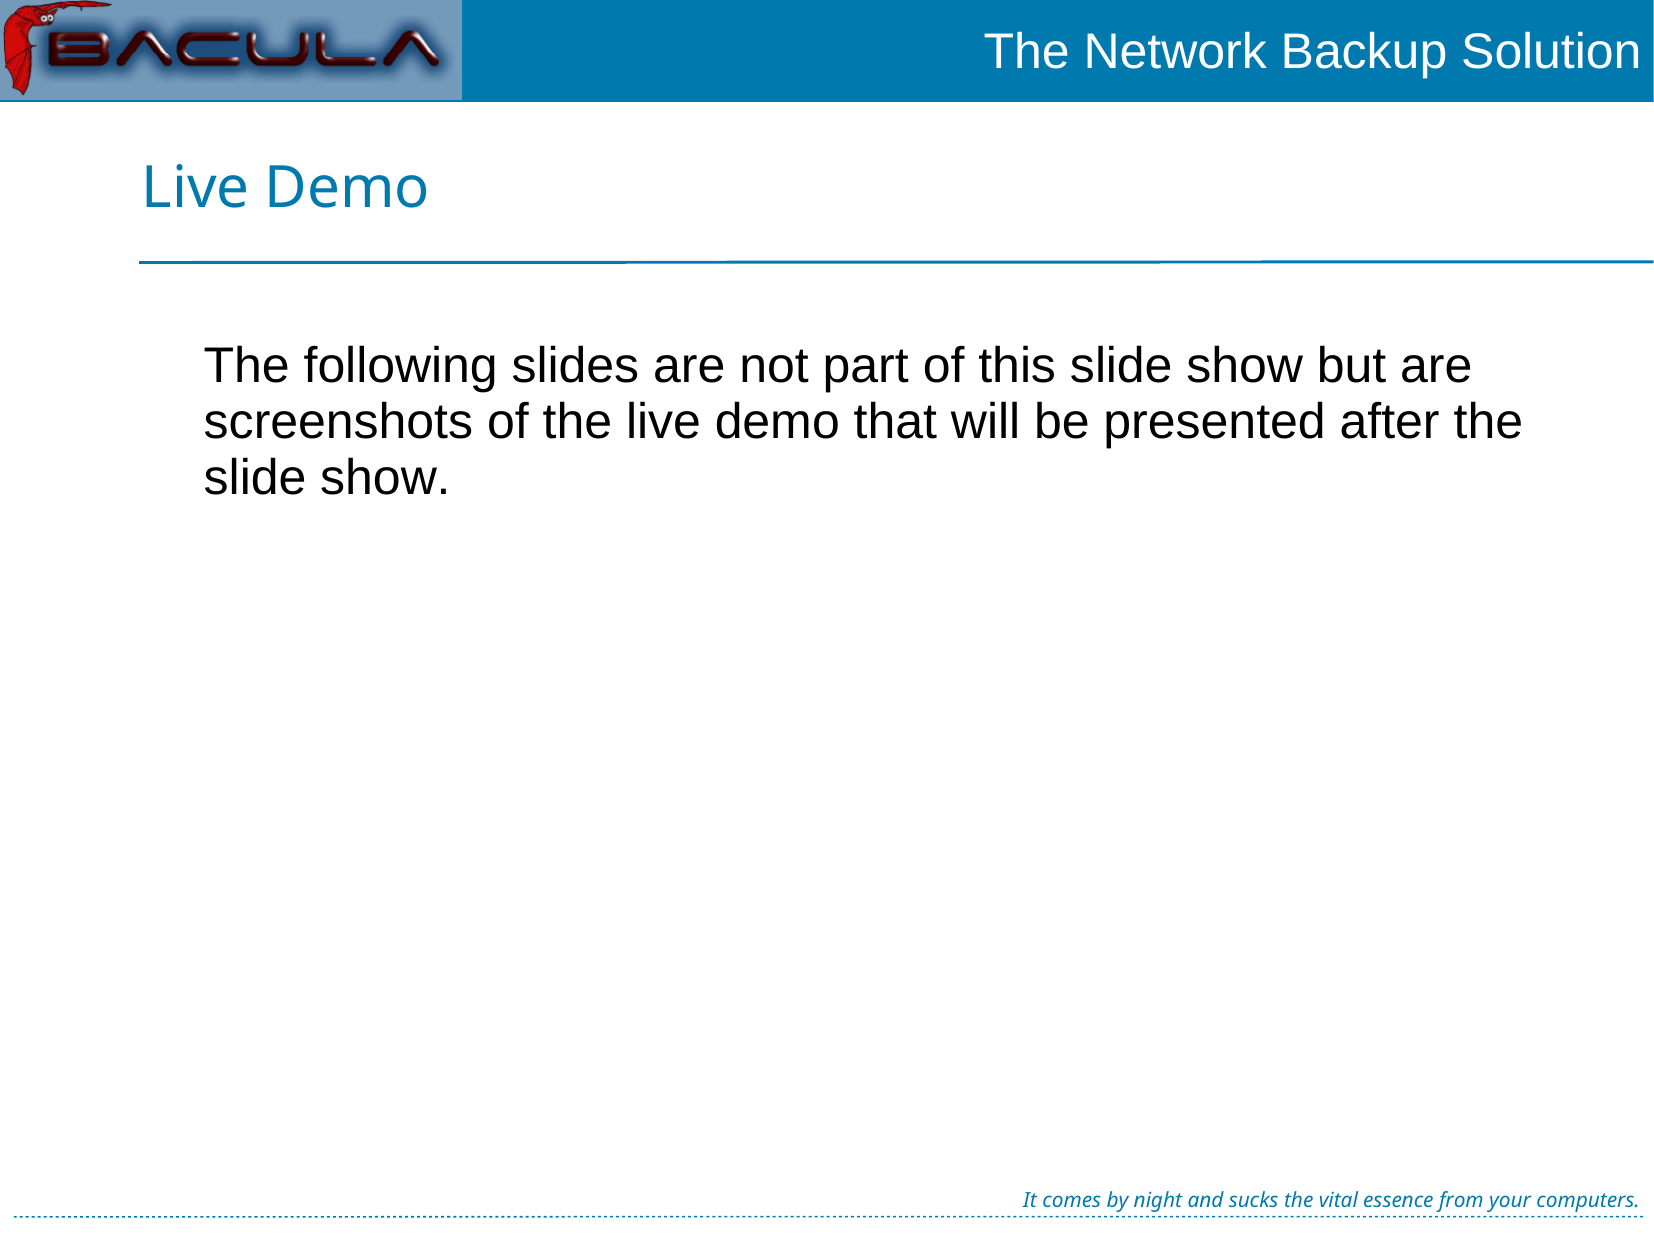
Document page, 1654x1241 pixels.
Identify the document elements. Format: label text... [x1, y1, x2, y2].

title Live Demo [141, 112, 1501, 226]
list The following slides are not part of this slide show but are screenshots of the live demo that will be presented after the slide show. [144, 337, 1538, 1014]
picture [0, 0, 461, 99]
